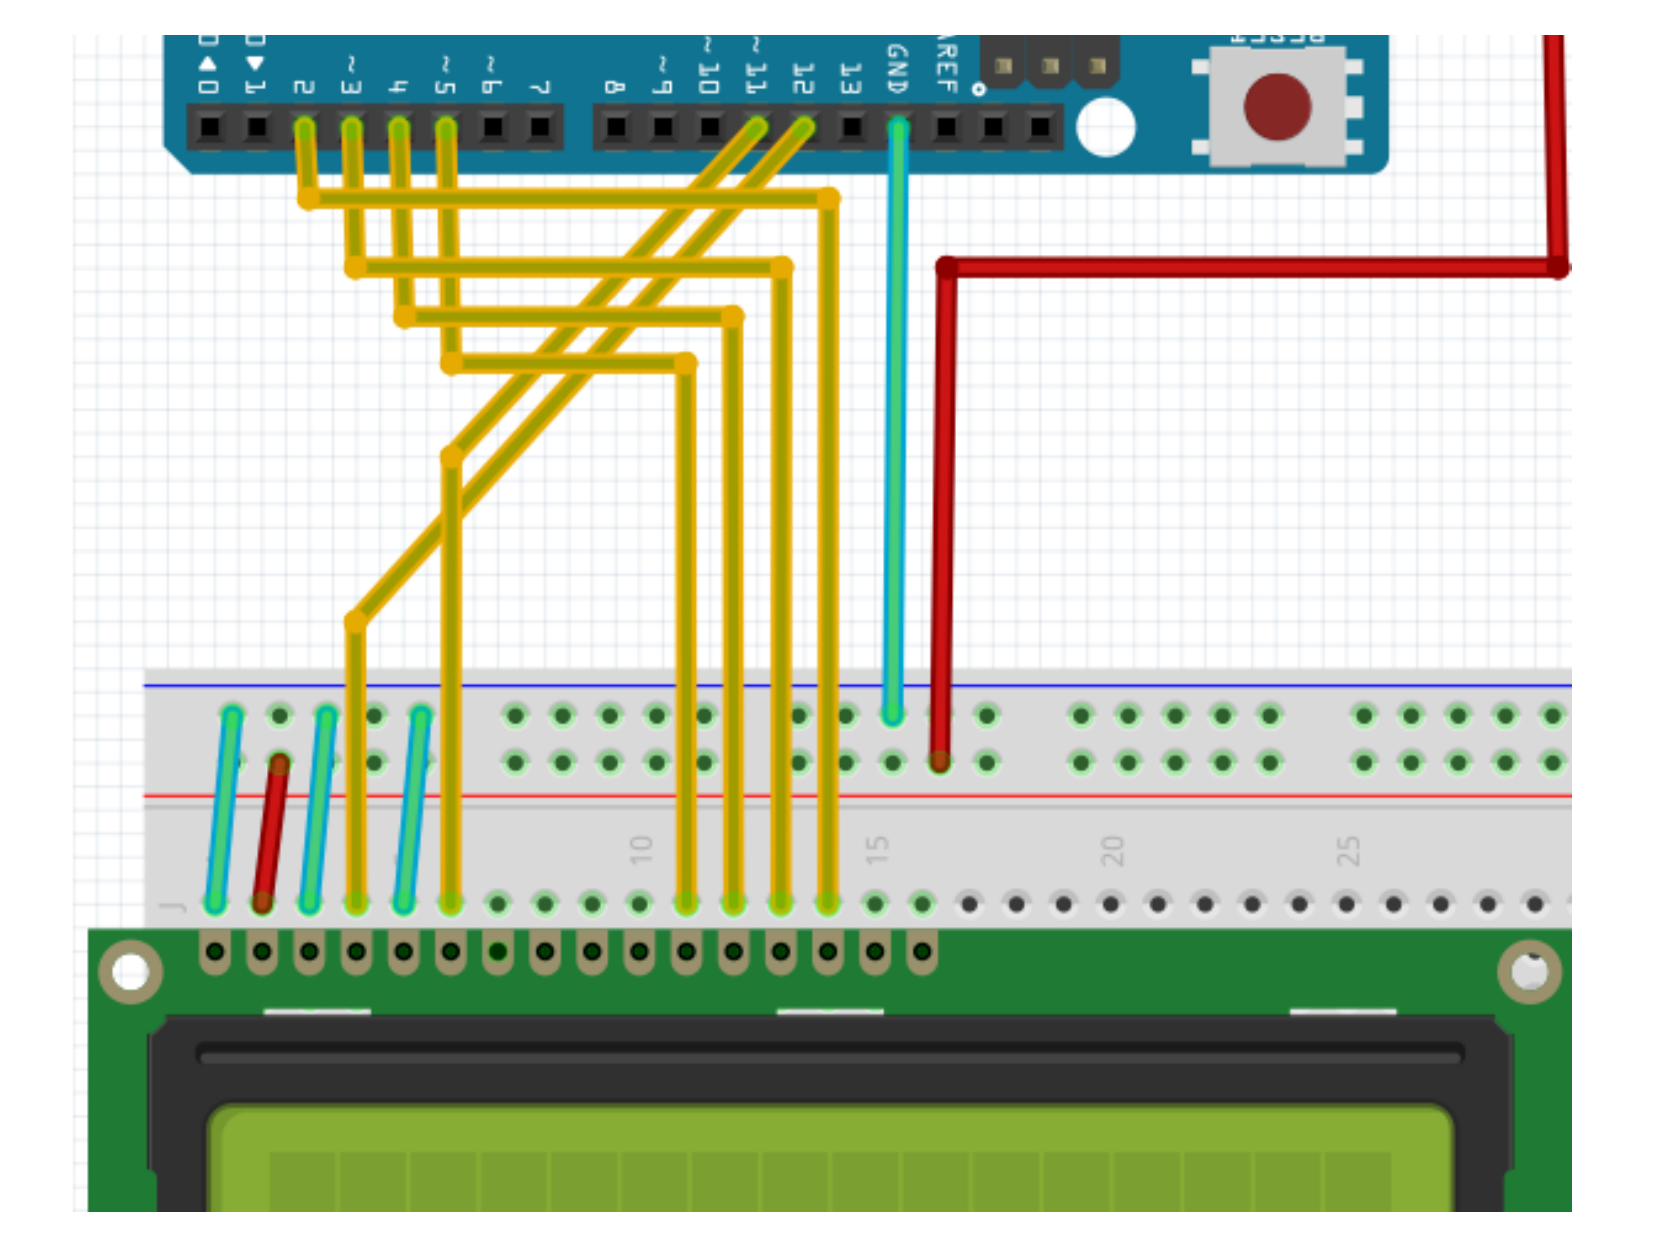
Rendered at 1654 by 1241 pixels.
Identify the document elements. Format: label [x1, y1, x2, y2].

picture [59, 35, 1572, 1212]
